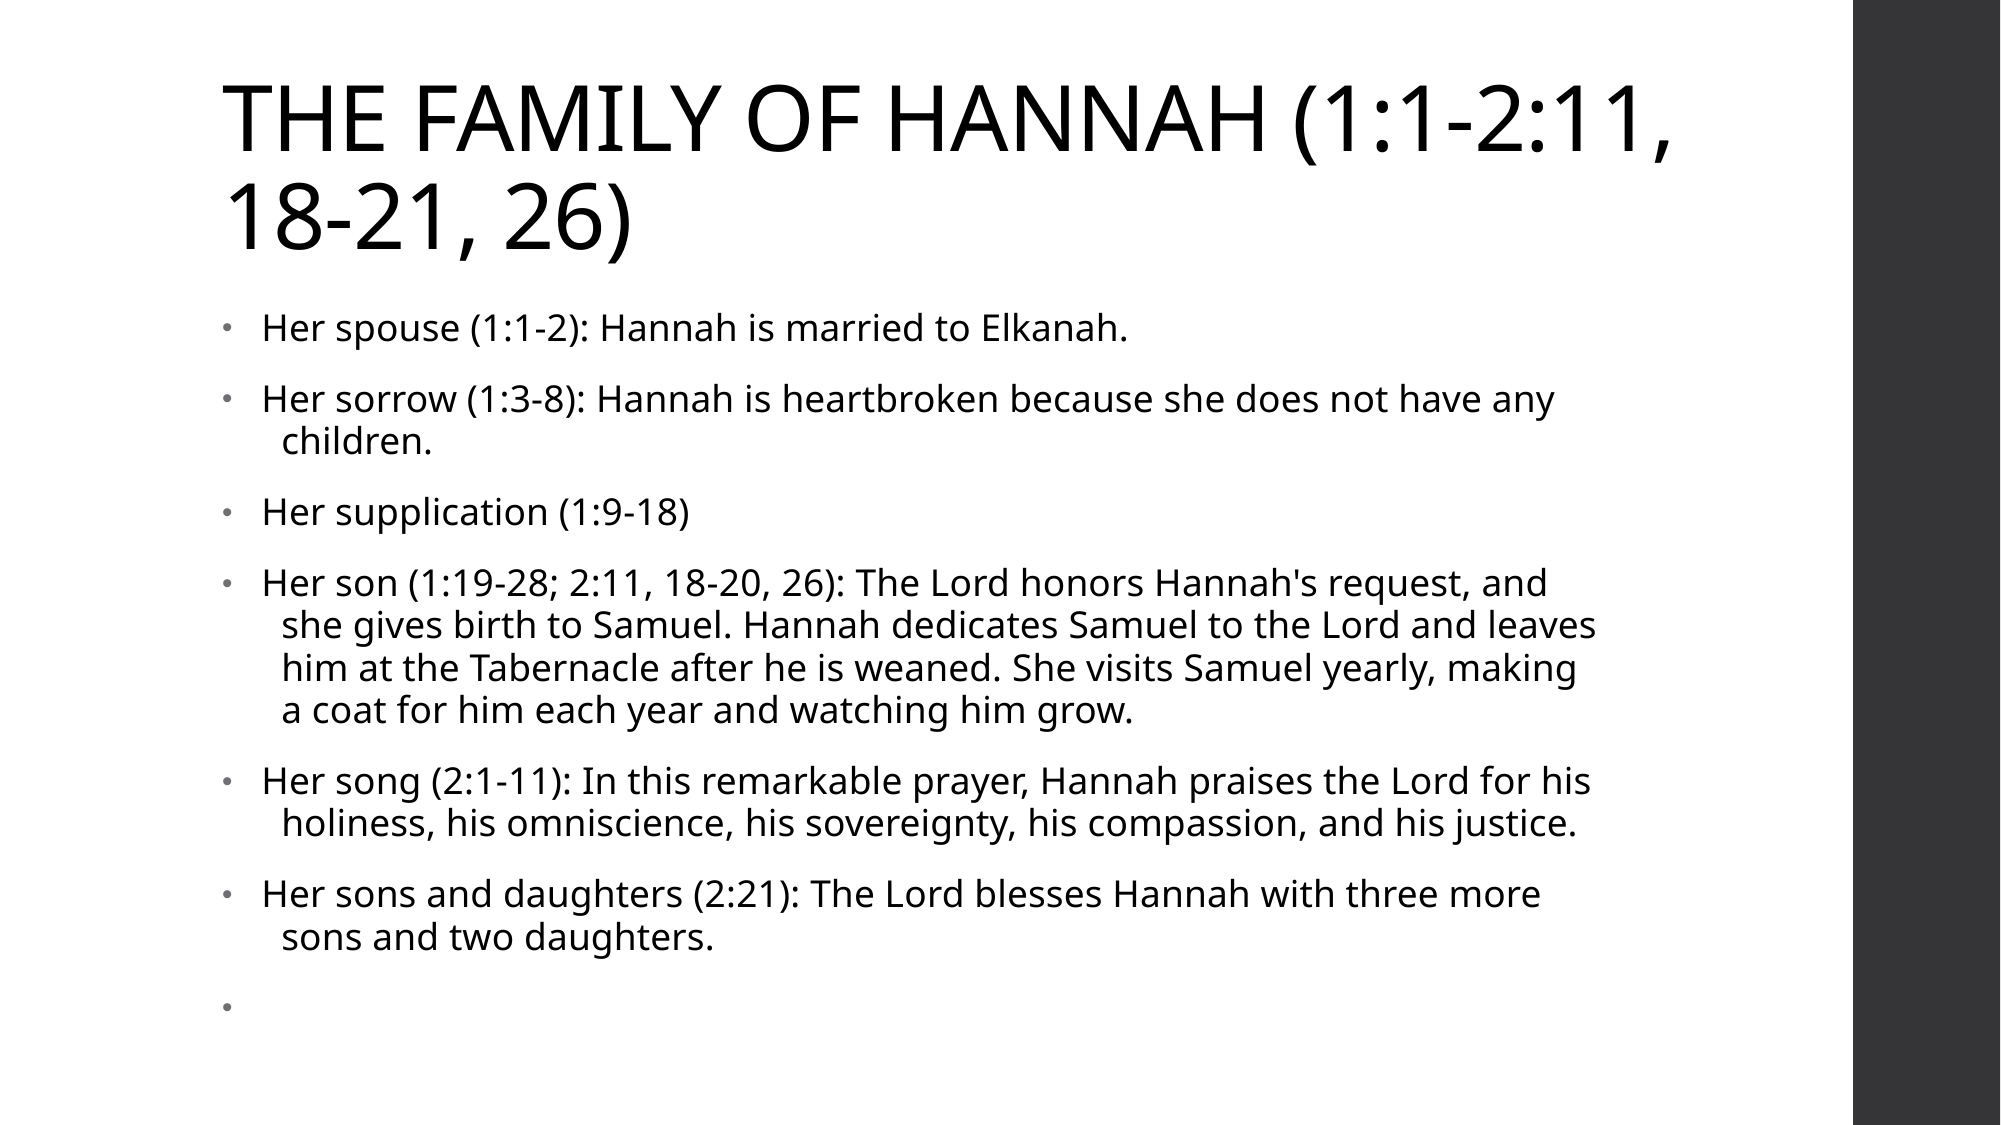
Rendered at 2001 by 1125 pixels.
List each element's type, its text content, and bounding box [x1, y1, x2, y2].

list Her spouse (1:1-2): Hannah is married to Elkanah. Her sorrow (1:3-8): Hannah is heartbroken because she does not have any children. Her supplication (1:9-18) Her son (1:19-28; 2:11, 18-20, 26): The Lord honors Hannah's request, and she gives birth to Samuel. Hannah dedicates Samuel to the Lord and leaves him at the Tabernacle after he is weaned. She visits Samuel yearly, making a coat for him each year and watching him grow. Her song (2:1-11): In this remarkable prayer, Hannah praises the Lord for his holiness, his omniscience, his sovereignty, his compassion, and his justice. Her sons and daughters (2:21): The Lord blesses Hannah with three more sons and two daughters. [206, 299, 1617, 1014]
title THE FAMILY OF HANNAH (1:1-2:11, 18-21, 26) [206, 60, 1797, 278]
